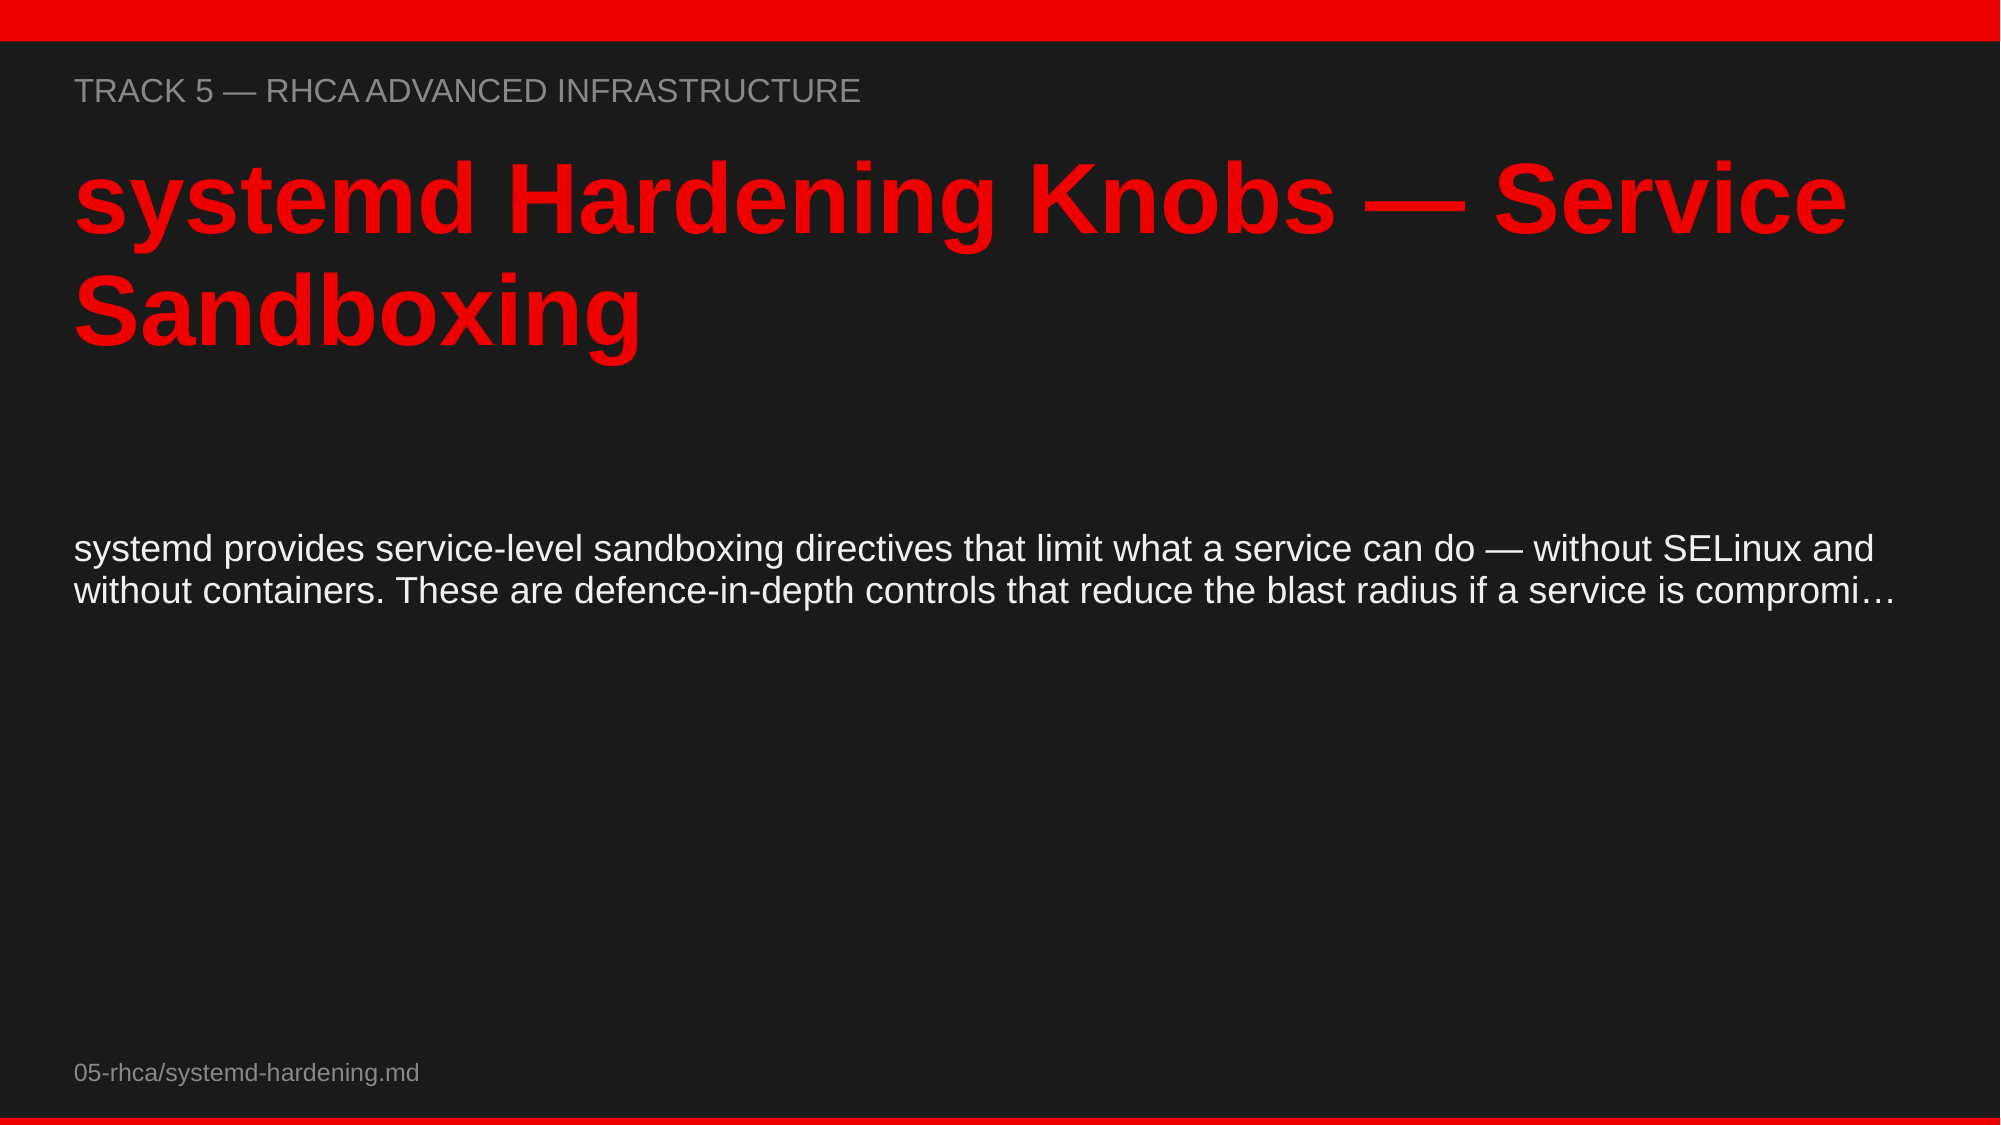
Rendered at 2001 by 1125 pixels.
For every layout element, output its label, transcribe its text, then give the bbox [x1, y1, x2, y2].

text_box systemd Hardening Knobs — Service Sandboxing [59, 135, 1942, 461]
text_box systemd provides service-level sandboxing directives that limit what a service can do — without SELinux and without containers. These are defence-in-depth controls that reduce the blast radius if a service is compromi… [59, 519, 1942, 727]
text_box TRACK 5 — RHCA ADVANCED INFRASTRUCTURE [59, 64, 1942, 119]
text_box 05-rhca/systemd-hardening.md [59, 1051, 1942, 1093]
text_box [0, 0, 2001, 42]
text_box [0, 1117, 2001, 1125]
